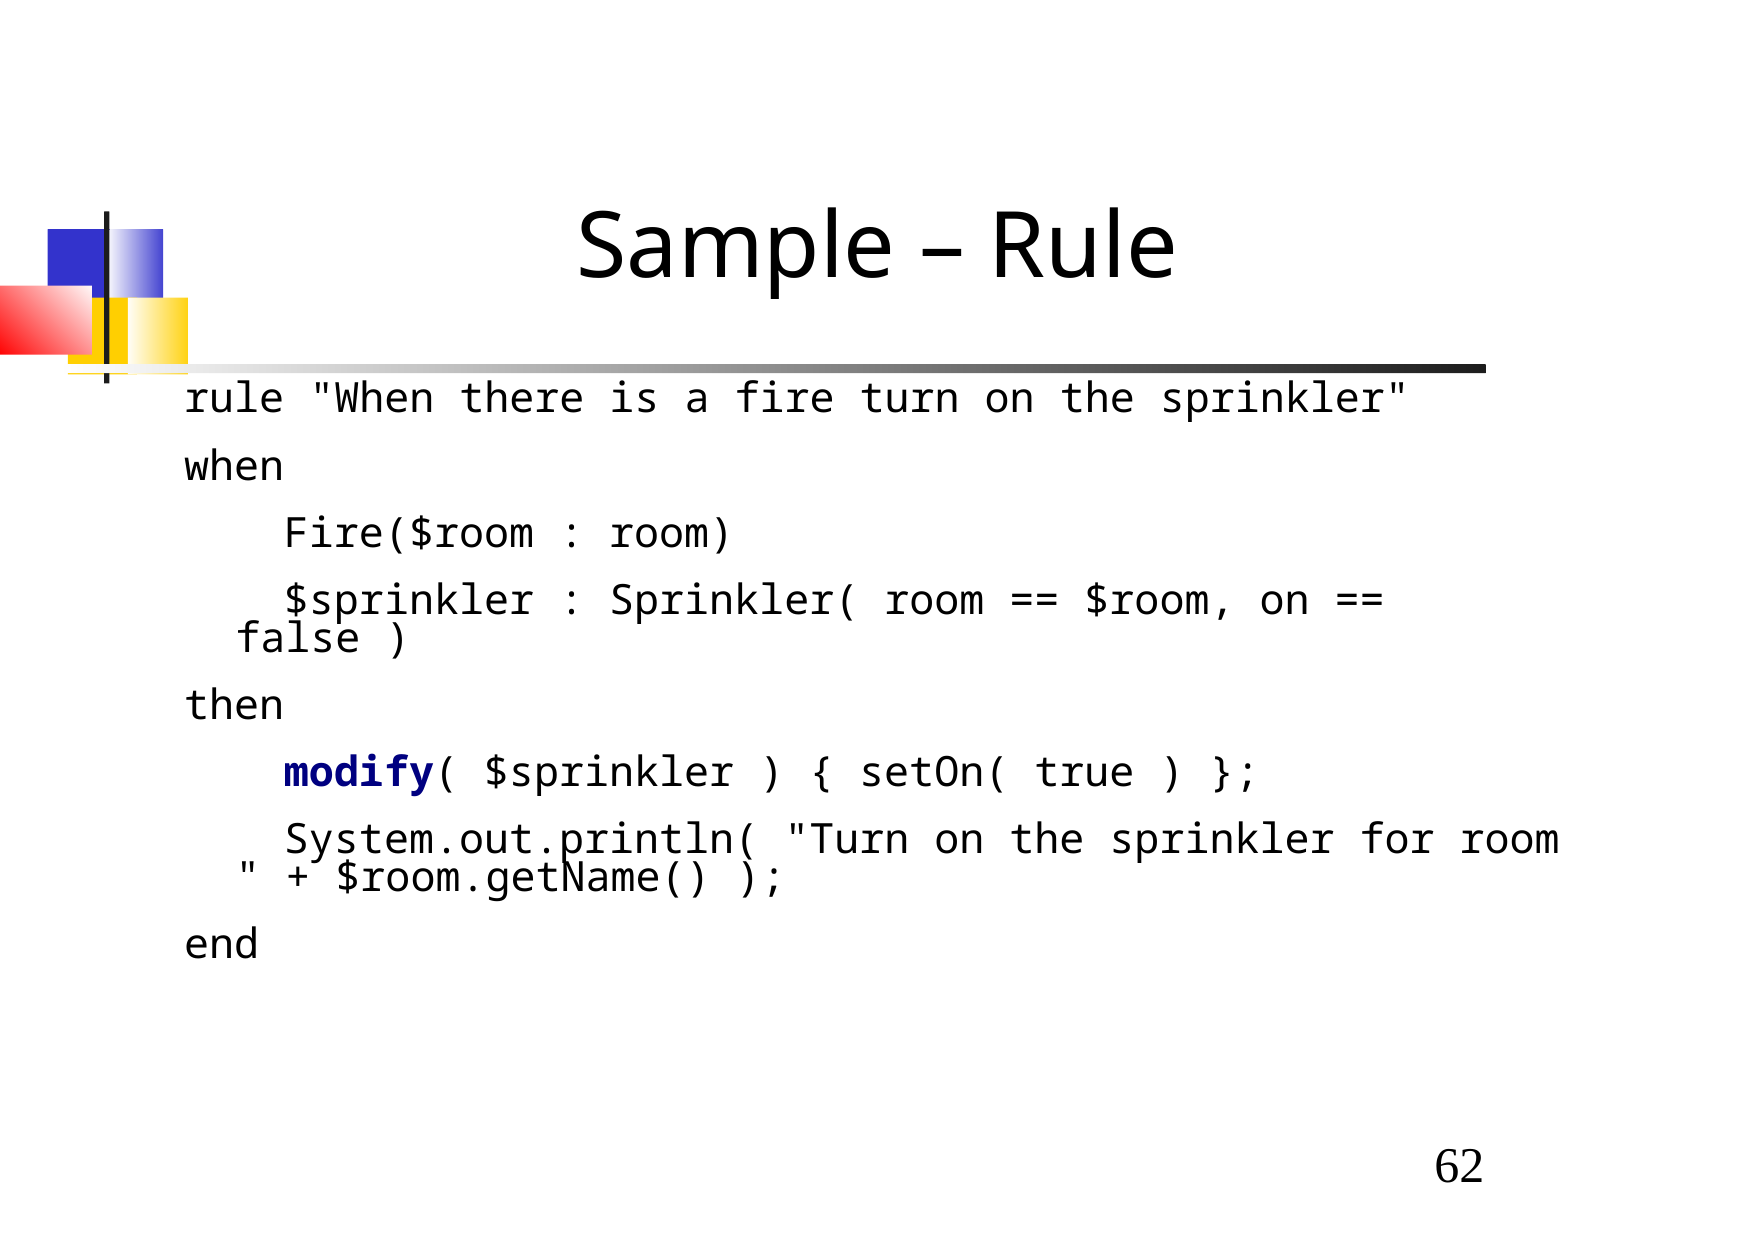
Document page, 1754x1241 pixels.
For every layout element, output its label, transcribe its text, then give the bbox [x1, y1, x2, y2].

list rule "When there is a fire turn on the sprinkler" when Fire($room : room) $sprinkler : Sprinkler( room == $room, on == false ) then modify( $sprinkler ) { setOn( true ) }; System.out.println( "Turn on the sprinkler for room " + $room.getName() ); end [179, 382, 1577, 1101]
title Sample – Rule [179, 152, 1577, 340]
